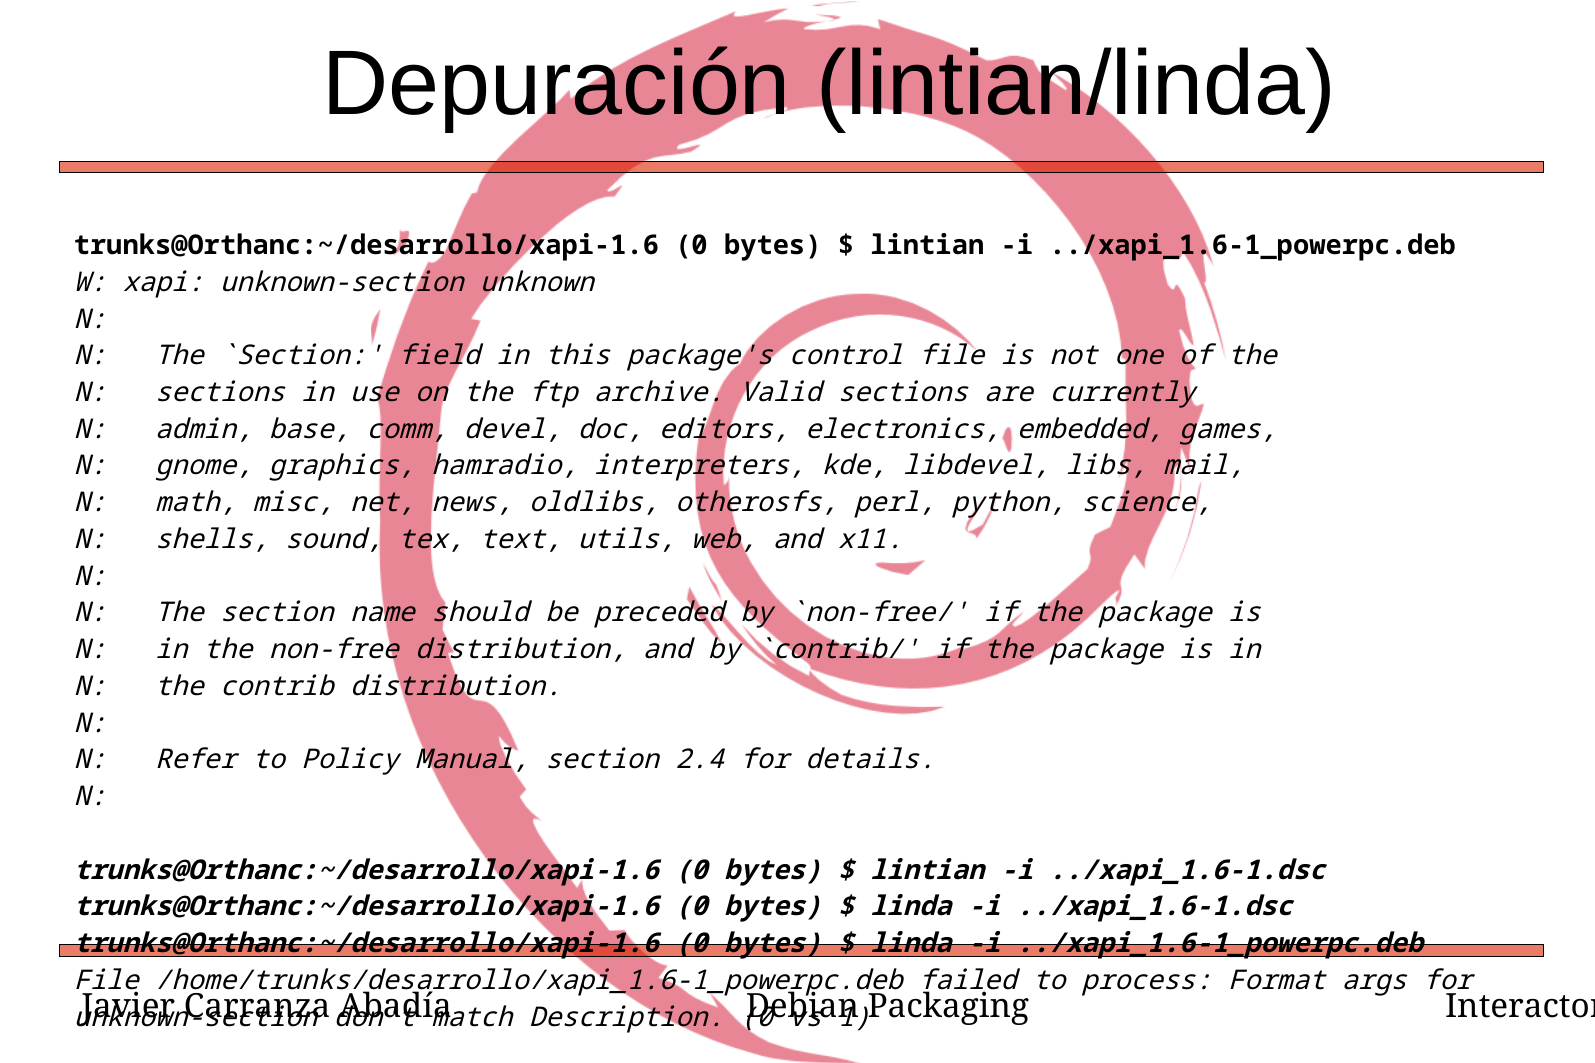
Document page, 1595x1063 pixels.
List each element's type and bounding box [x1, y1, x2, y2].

picture [371, 1, 1226, 161]
text_box [59, 944, 564, 957]
picture [698, 936, 705, 944]
text_box [747, 944, 1101, 957]
picture [371, 67, 375, 97]
text_box [59, 161, 1544, 173]
picture [1222, 457, 1226, 472]
picture [1215, 71, 1226, 109]
text_box [1248, 944, 1328, 957]
text_box [565, 944, 746, 957]
text_box [1329, 944, 1544, 957]
picture [371, 1001, 377, 1013]
picture [371, 173, 1226, 944]
picture [371, 957, 1226, 1063]
text_box [1102, 944, 1247, 957]
picture [371, 976, 380, 987]
